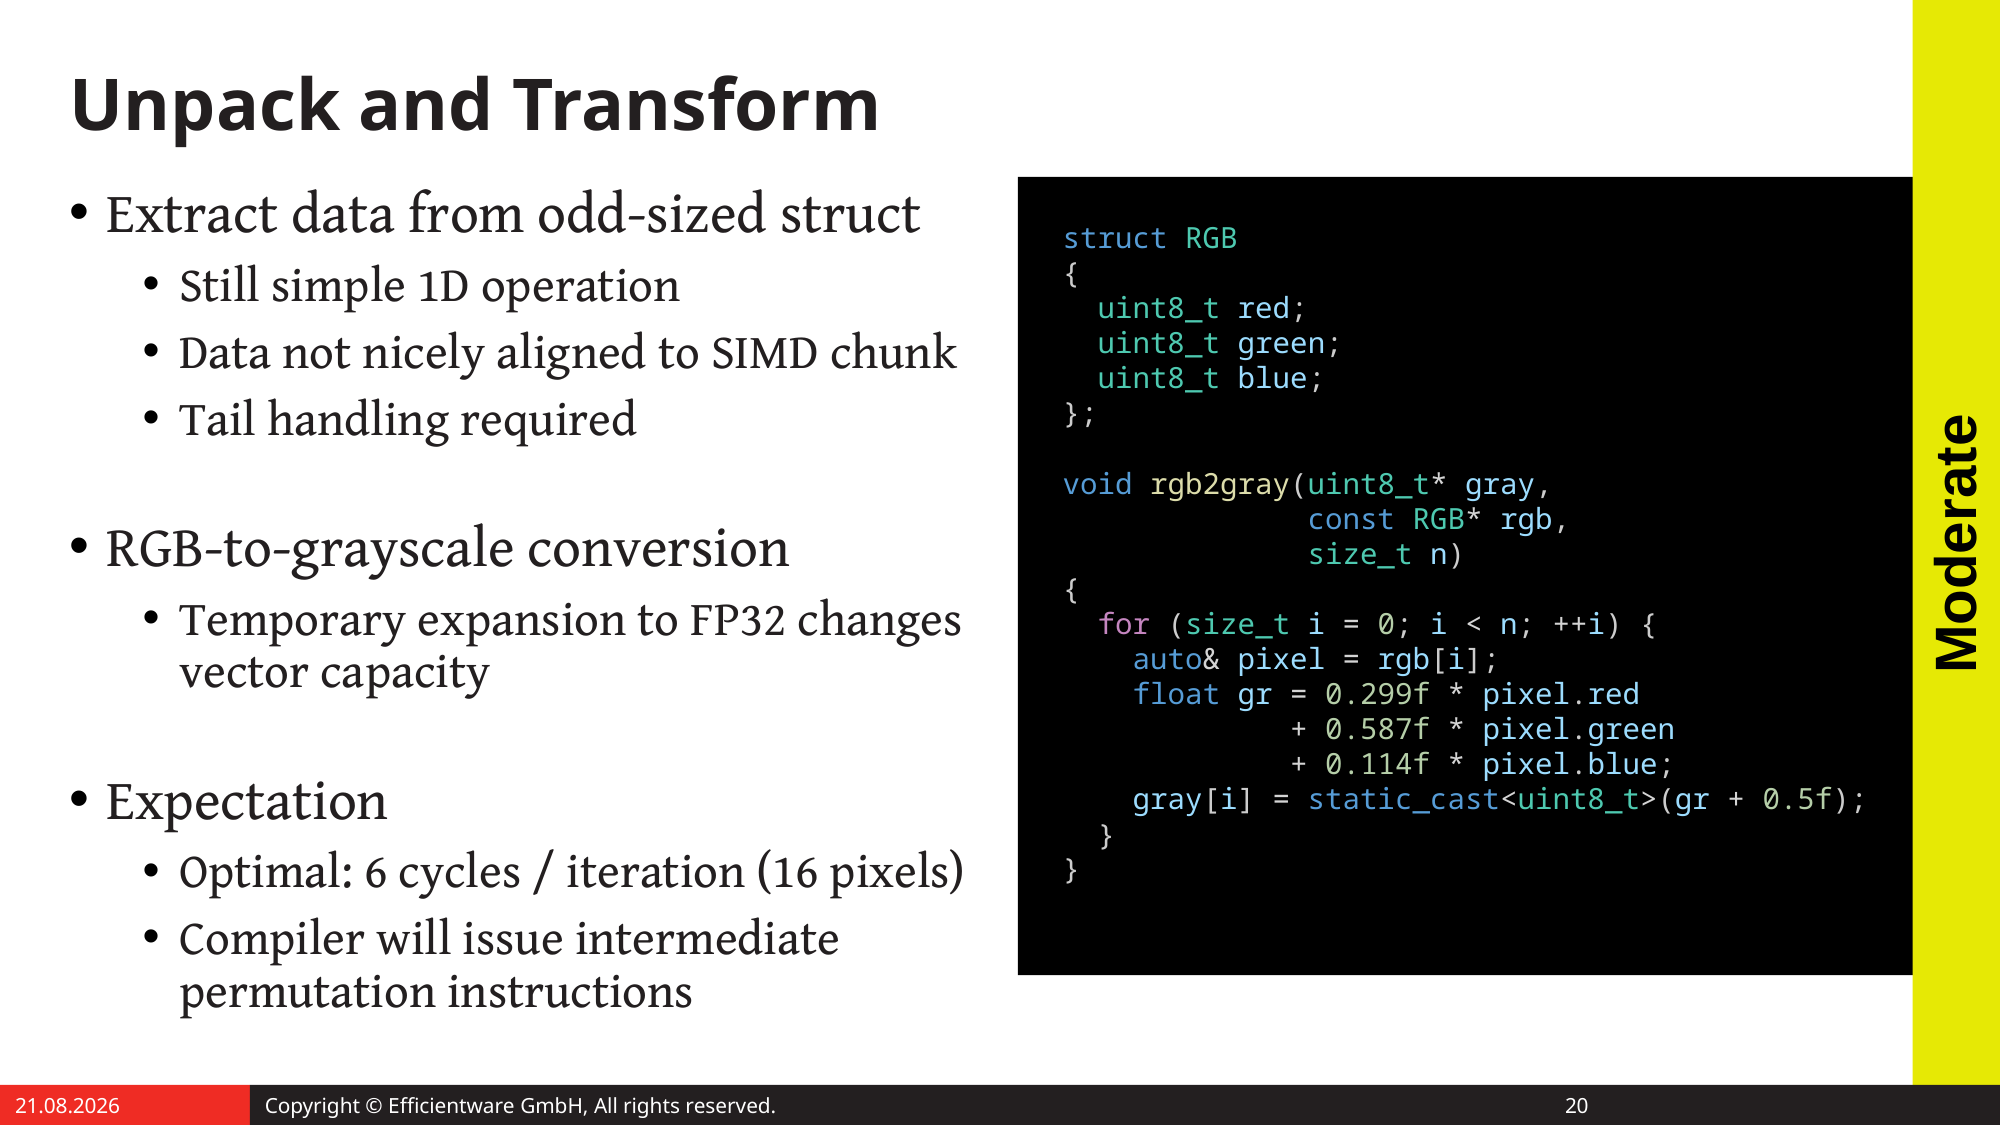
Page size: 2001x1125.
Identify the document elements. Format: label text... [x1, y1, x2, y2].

list Extract data from odd-sized struct Still simple 1D operation Data not nicely aligned to SIMD chunk Tail handling required RGB-to-grayscale conversion Temporary expansion to FP32 changes vector capacity Expectation Optimal: 6 cycles / iteration (16 pixels) Compiler will issue intermediate permutation instructions [55, 176, 983, 1063]
slide_number <number> [1550, 1084, 2000, 1125]
slide_number 02.11.2025 [0, 1084, 249, 1125]
footer Copyright © Efficientware GmbH, All rights reserved. [249, 1084, 1550, 1125]
list struct RGB { uint8_t red; uint8_t green; uint8_t blue; }; void rgb2gray(uint8_t* gray, const RGB* rgb, size_t n) { for (size_t i = 0; i < n; ++i) { auto& pixel = rgb[i]; float gr = 0.299f * pixel.red + 0.587f * pixel.green + 0.114f * pixel.blue; gray[i] = static_cast<uint8_t>(gr + 0.5f); } } [1017, 176, 1912, 976]
title Unpack and Transform [55, 52, 1945, 156]
text_box Moderate [1912, 0, 2000, 1084]
